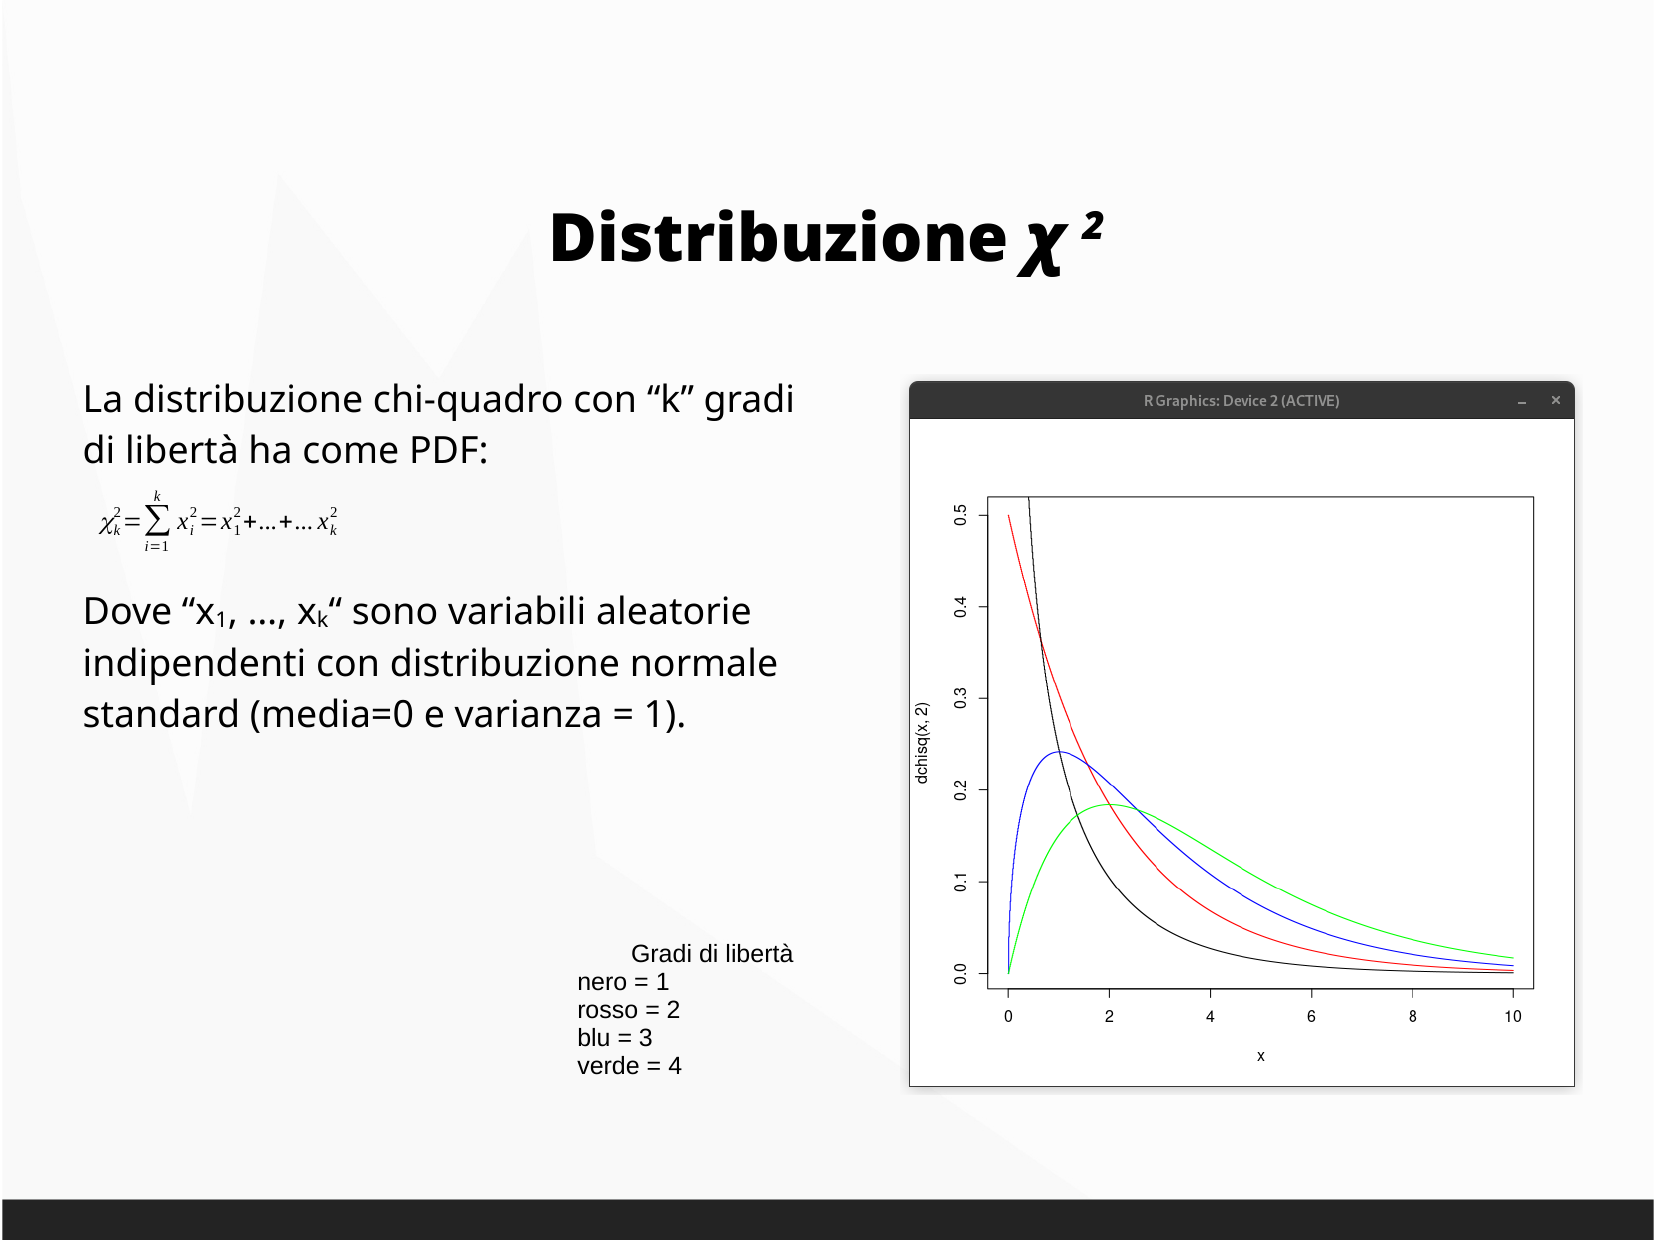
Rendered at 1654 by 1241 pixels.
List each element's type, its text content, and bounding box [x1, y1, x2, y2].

list La distribuzione chi-quadro con “k” gradi di libertà ha come PDF: Dove “x1, …, xk“ sono variabili aleatorie indipendenti con distribuzione normale standard (media=0 e varianza = 1). [82, 372, 826, 1093]
chart [97, 487, 338, 555]
title Distribuzione χ 2 [82, 132, 1571, 340]
picture [2, 0, 1654, 1241]
text_box Gradi di libertà nero = 1 rosso = 2 blu = 3 verde = 4 [562, 932, 863, 1088]
